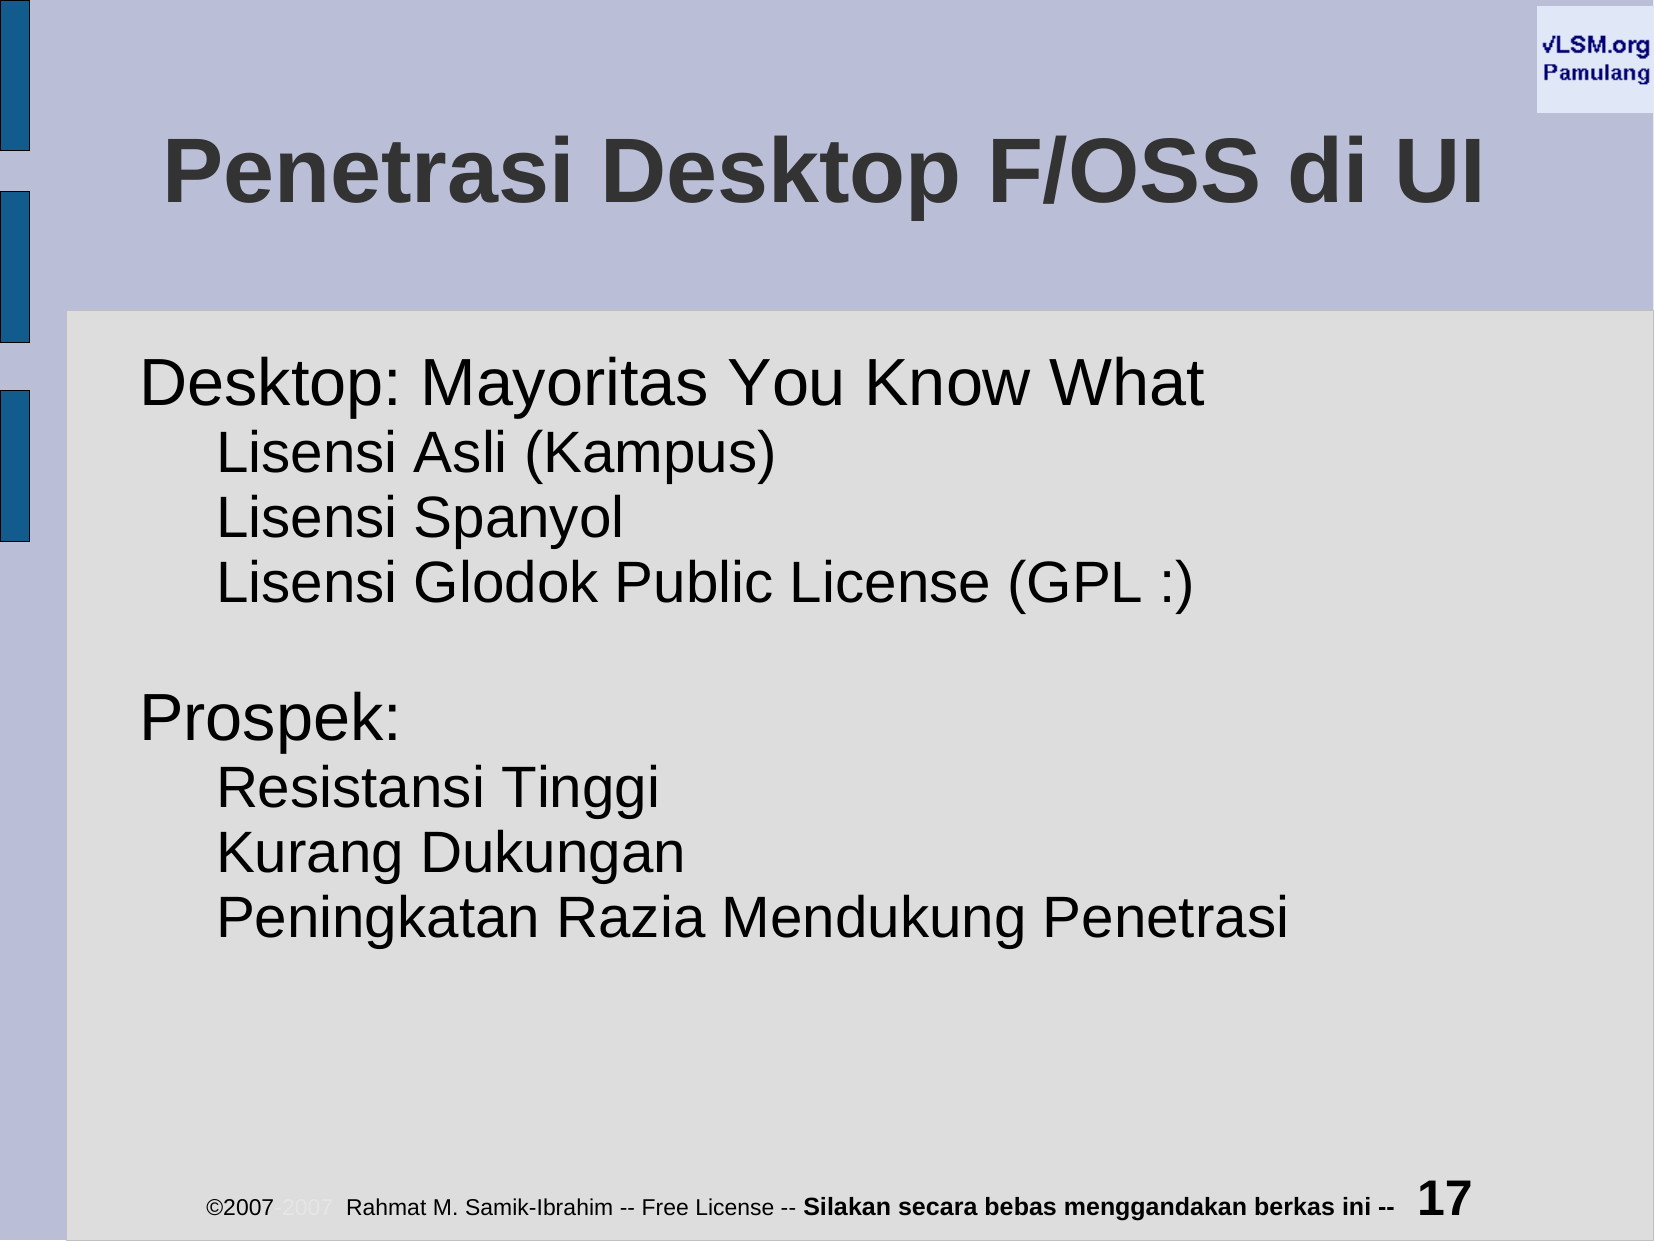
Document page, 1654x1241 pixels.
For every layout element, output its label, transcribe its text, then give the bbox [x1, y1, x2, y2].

title Penetrasi Desktop F/OSS di UI [37, 75, 1613, 268]
picture [1537, 6, 1654, 113]
list Desktop: Mayoritas You Know What Lisensi Asli (Kampus) Lisensi Spanyol Lisensi Glodok Public License (GPL :) Prospek: Resistansi Tinggi Kurang Dukungan Peningkatan Razia Mendukung Penetrasi [121, 344, 1534, 1112]
